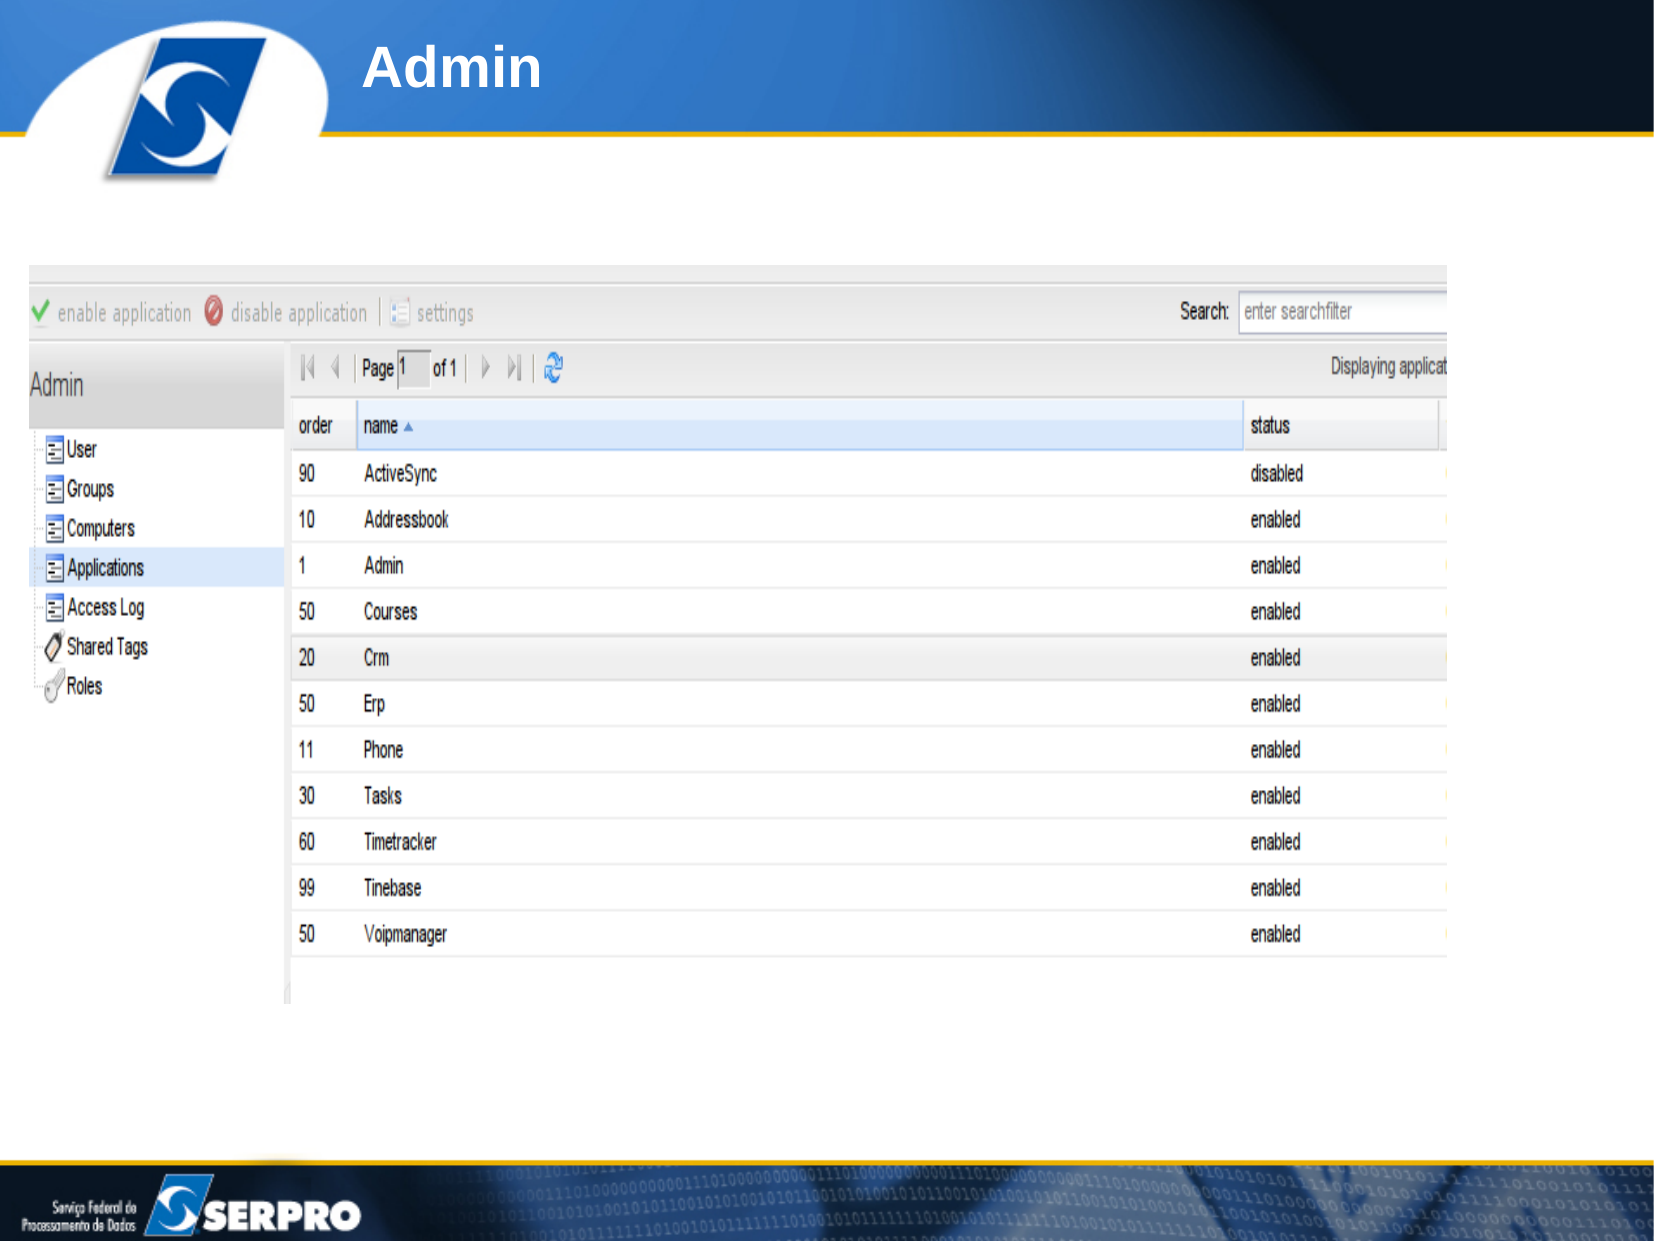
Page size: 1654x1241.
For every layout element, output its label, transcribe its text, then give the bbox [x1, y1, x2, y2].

title Admin [361, 32, 1603, 102]
picture [0, 0, 1654, 1241]
